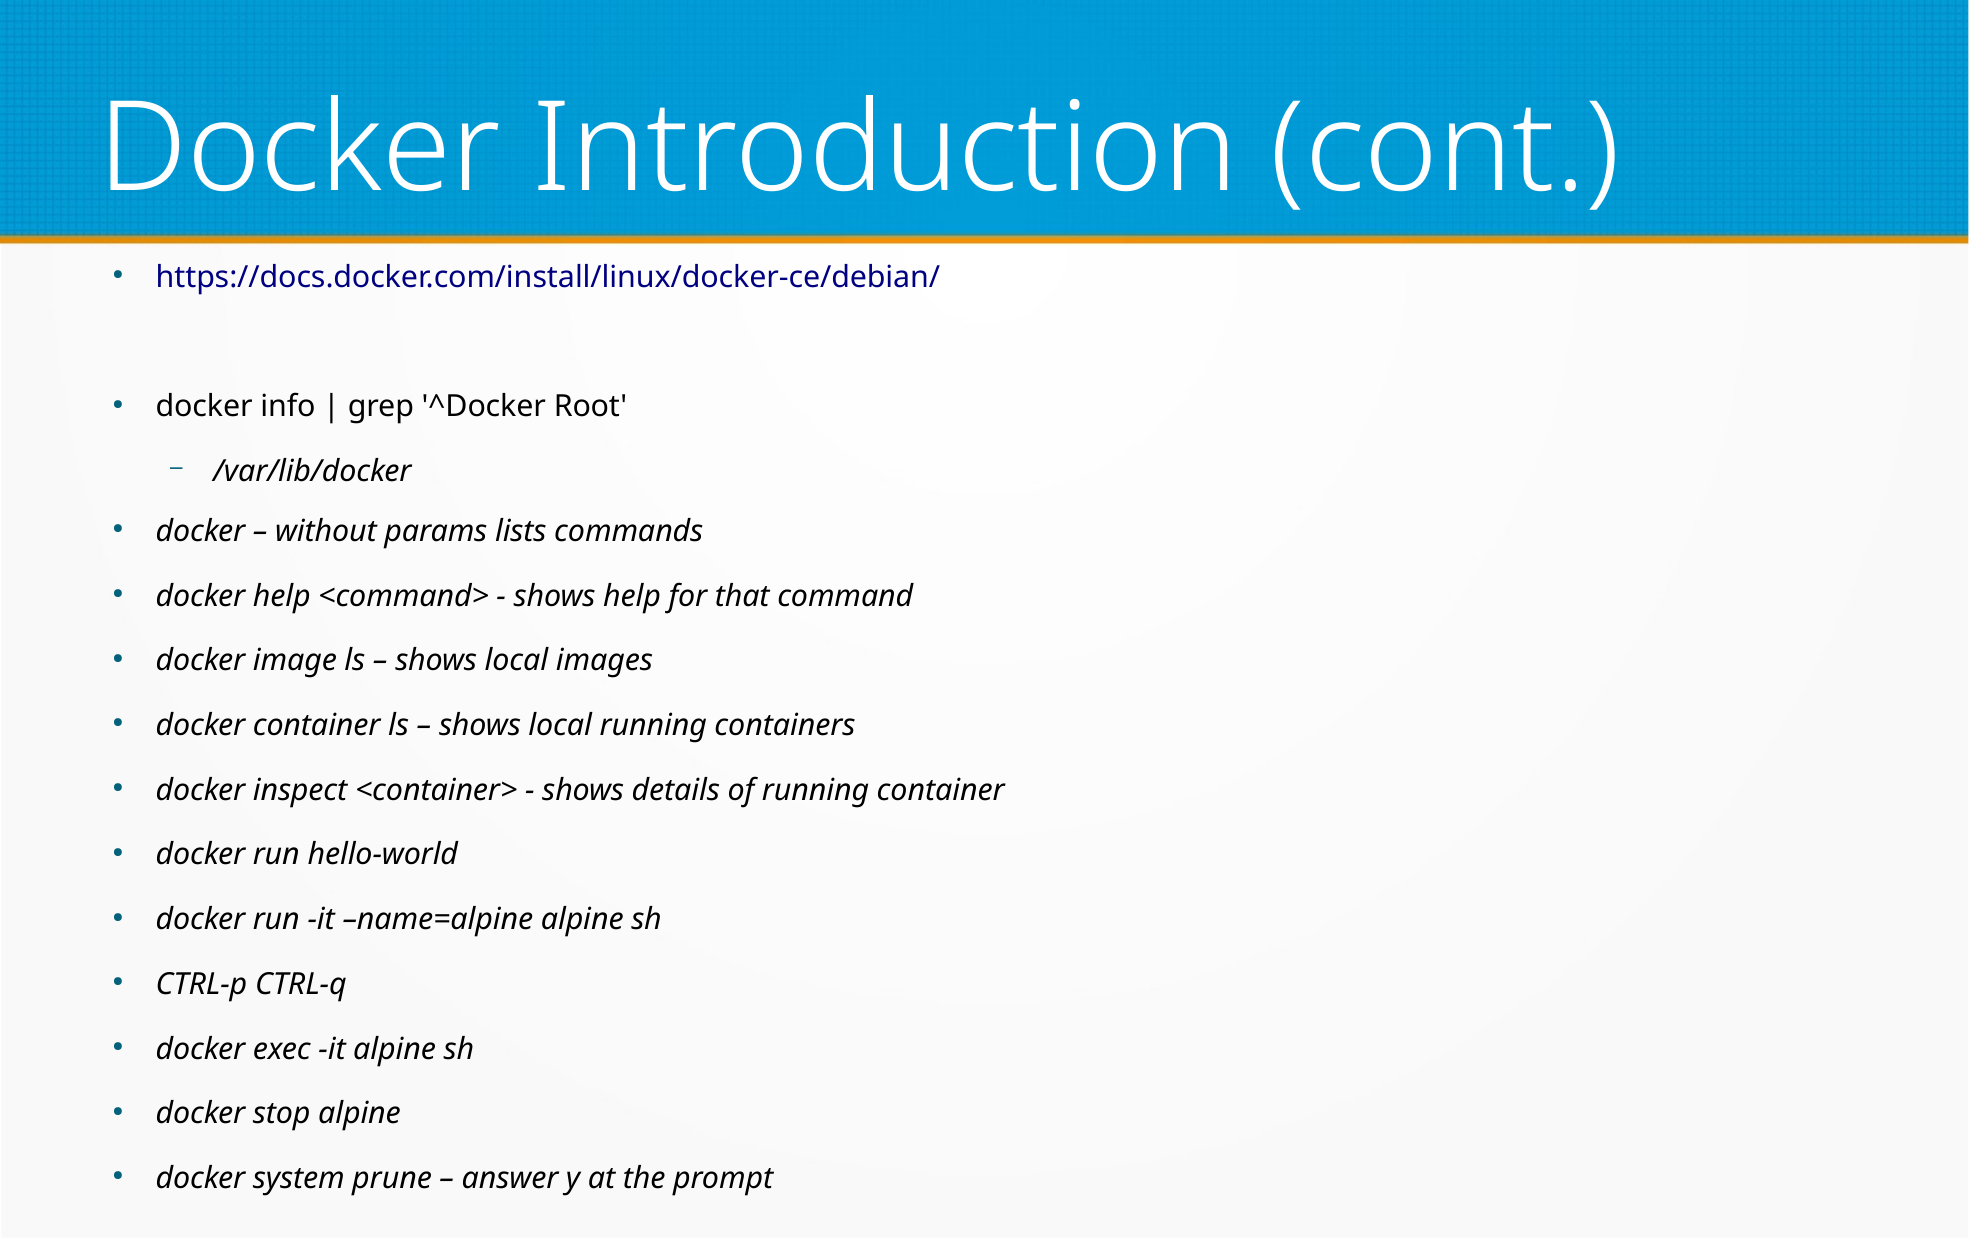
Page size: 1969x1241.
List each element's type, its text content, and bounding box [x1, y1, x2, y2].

title Docker Introduction (cont.) [98, 19, 1870, 227]
list https://docs.docker.com/install/linux/docker-ce/debian/ docker info | grep '^Docker Root' /var/lib/docker docker – without params lists commands docker help <command> - shows help for that command docker image ls – shows local images docker container ls – shows local running containers docker inspect <container> - shows details of running container docker run hello-world docker run -it –name=alpine alpine sh CTRL-p CTRL-q docker exec -it alpine sh docker stop alpine docker system prune – answer y at the prompt [98, 255, 1861, 1201]
picture [0, 233, 1969, 1241]
